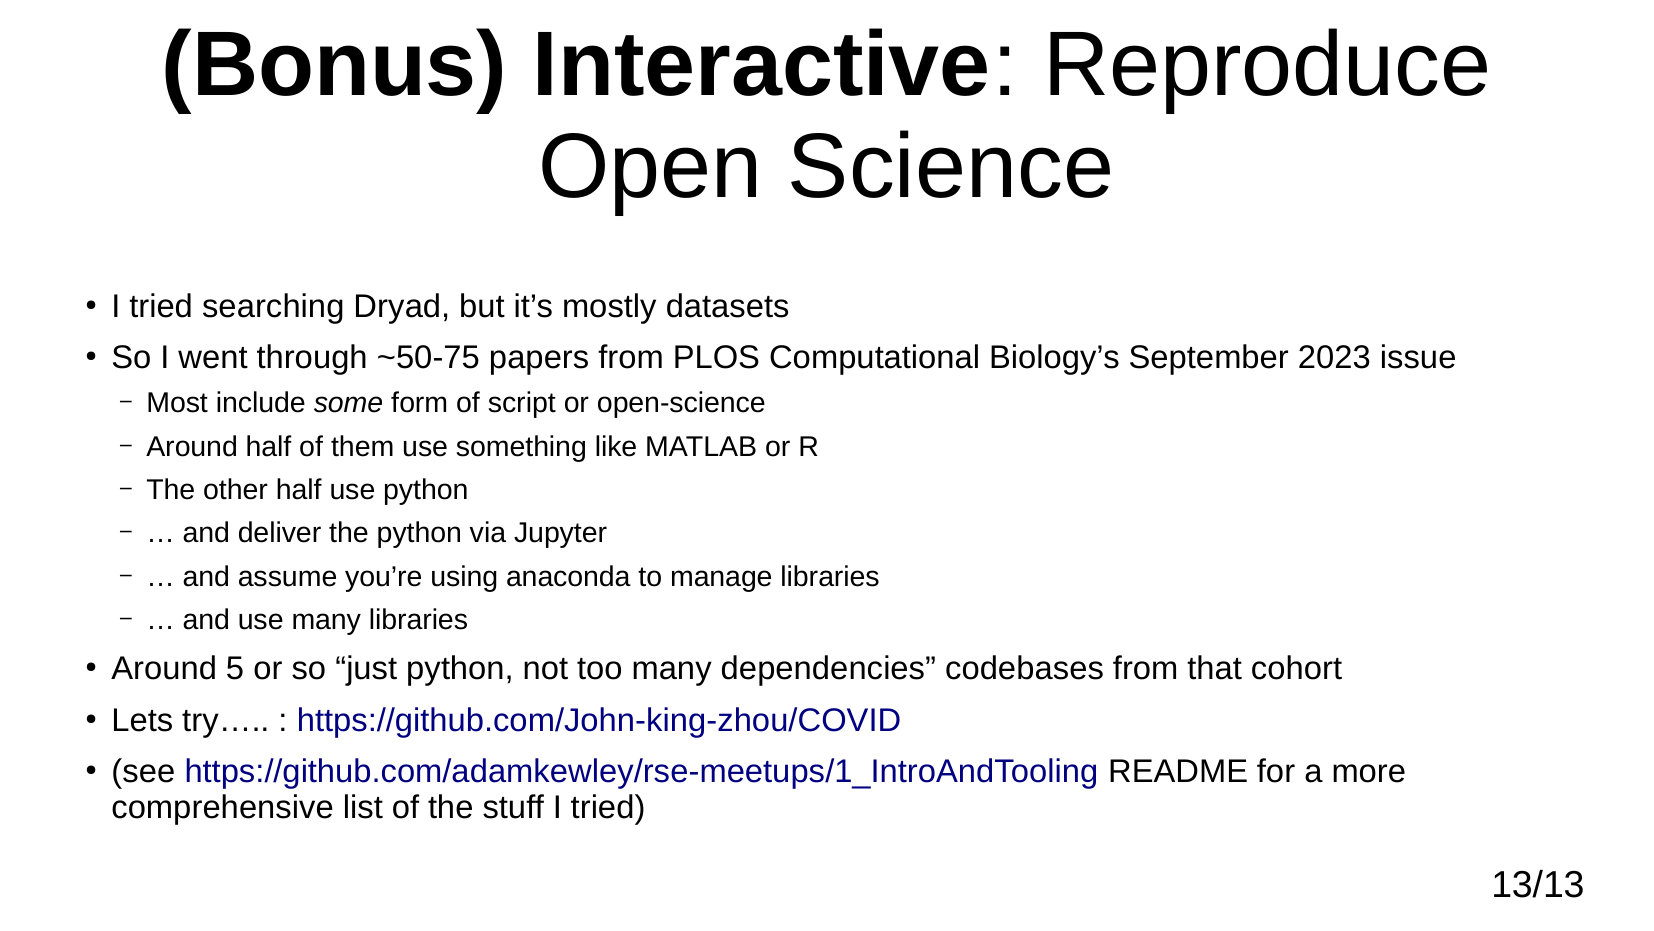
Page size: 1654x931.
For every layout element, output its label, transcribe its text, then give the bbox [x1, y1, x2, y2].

text_box <number>/13 [1476, 856, 1625, 914]
title (Bonus) Interactive: Reproduce Open Science [82, 12, 1571, 218]
list I tried searching Dryad, but it’s mostly datasets So I went through ~50-75 papers from PLOS Computational Biology’s September 2023 issue Most include some form of script or open-science Around half of them use something like MATLAB or R The other half use python … and deliver the python via Jupyter … and assume you’re using anaconda to manage libraries … and use many libraries Around 5 or so “just python, not too many dependencies” codebases from that cohort Lets try….. : https://github.com/John-king-zhou/COVID (see https://github.com/adamkewley/rse-meetups/1_IntroAndTooling README for a more comprehensive list of the stuff I tried) [76, 287, 1565, 827]
